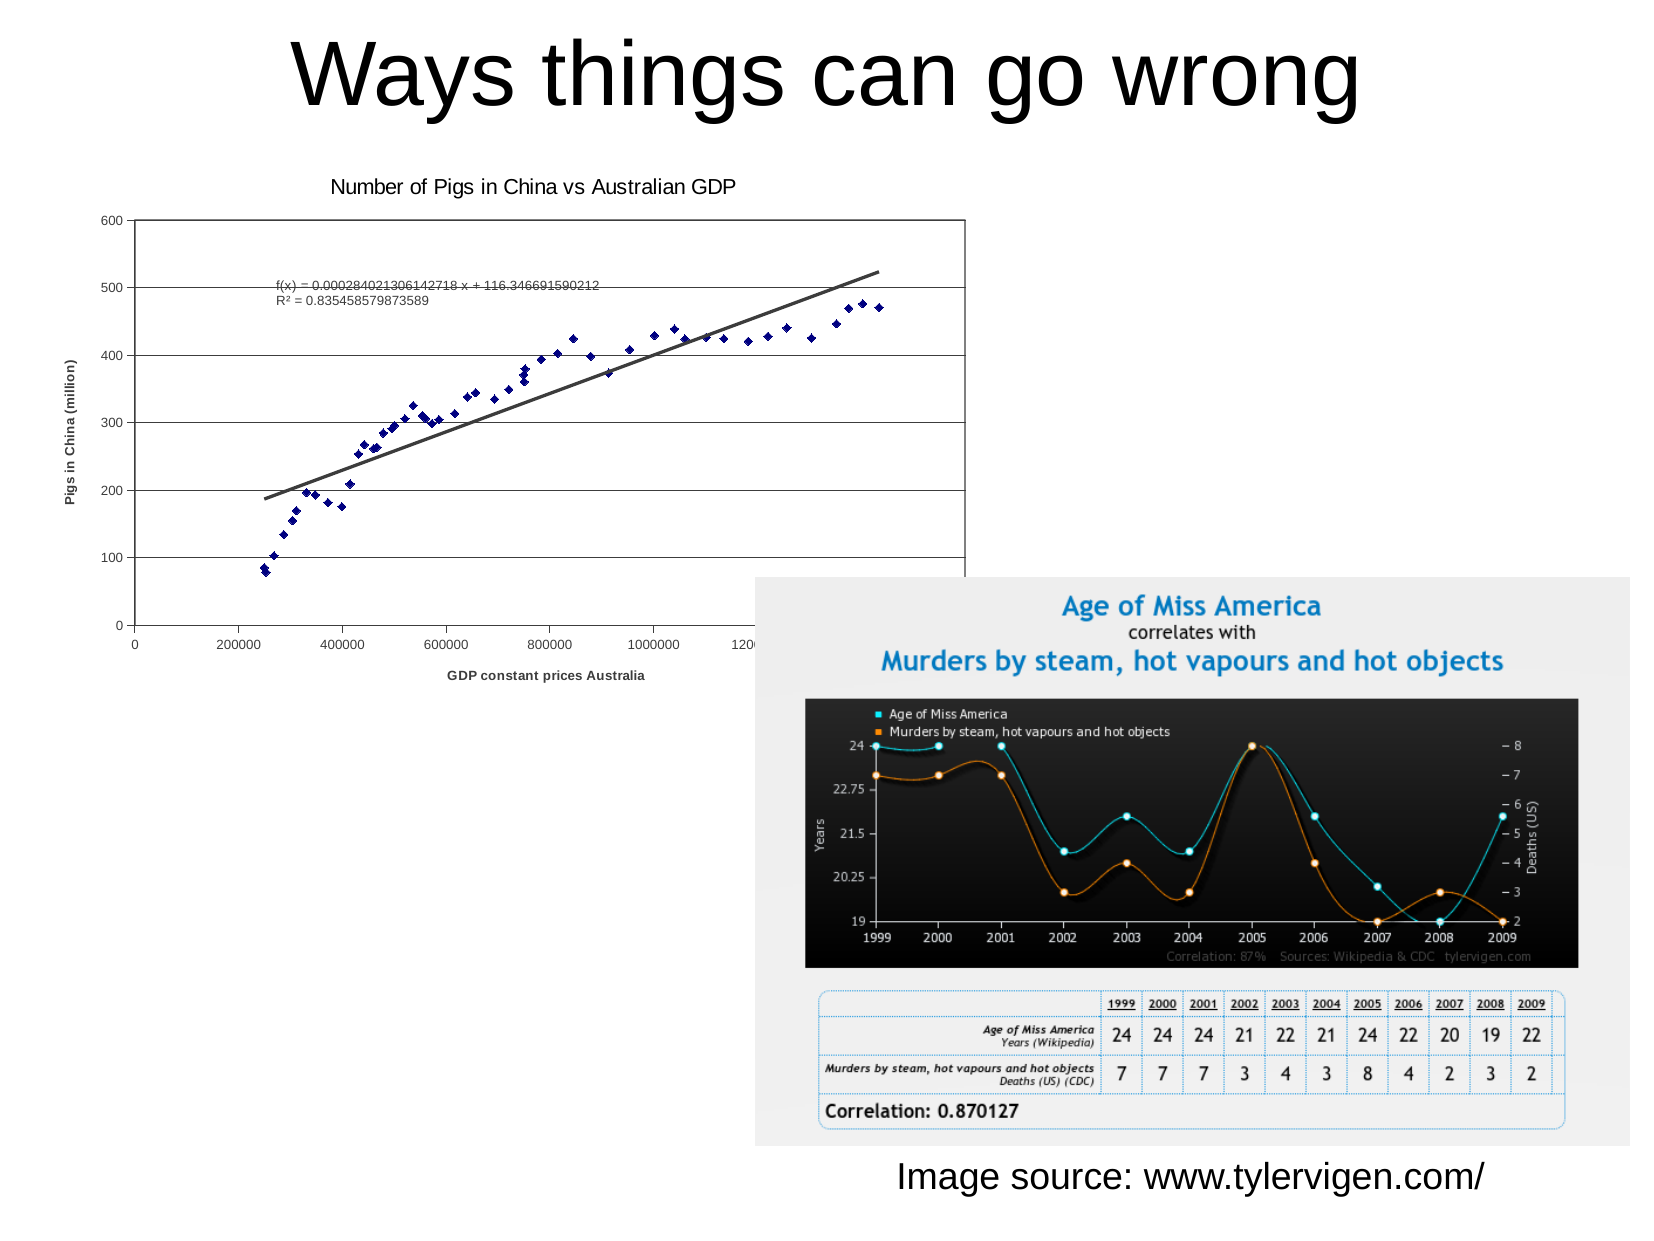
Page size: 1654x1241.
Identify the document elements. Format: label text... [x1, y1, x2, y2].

title Ways things can go wrong [82, 0, 1571, 178]
chart [35, 152, 1032, 709]
picture [755, 577, 1630, 1146]
text_box Image source: www.tylervigen.com/ [881, 1147, 1501, 1205]
